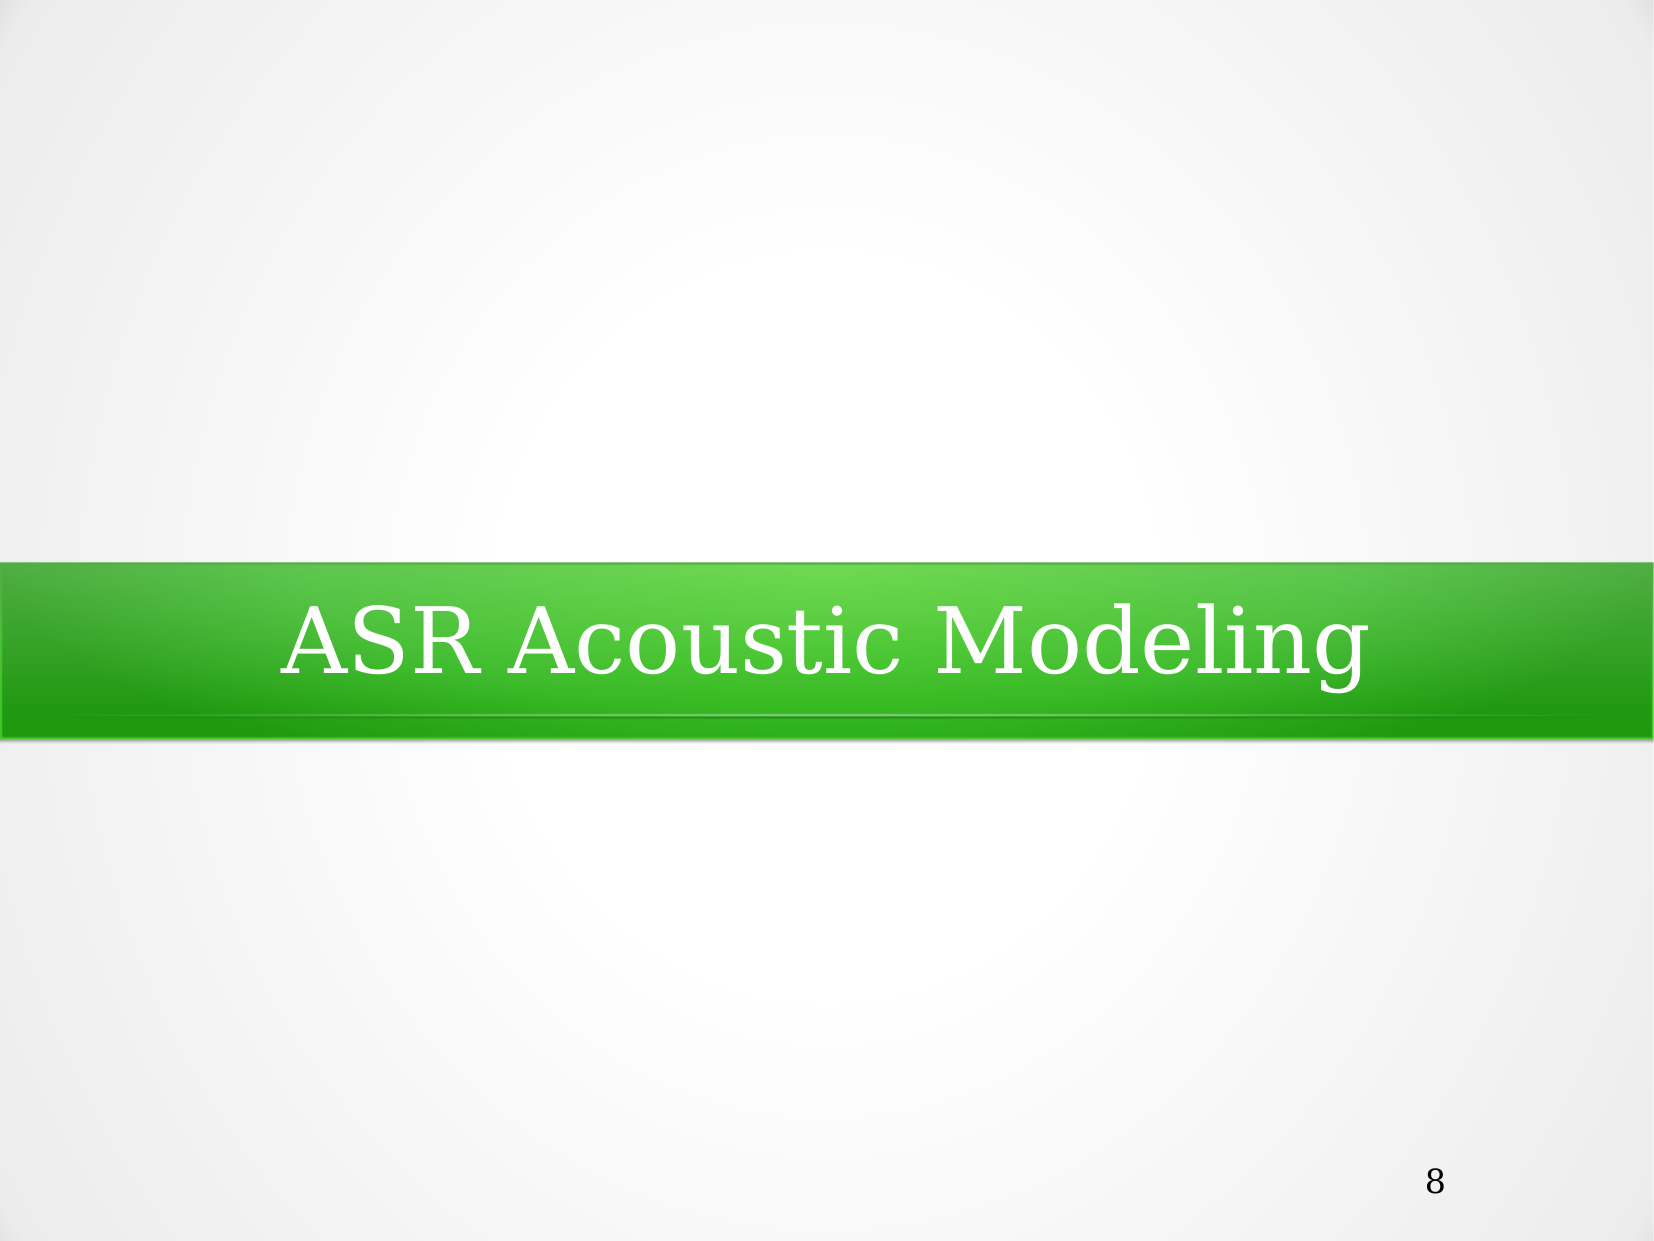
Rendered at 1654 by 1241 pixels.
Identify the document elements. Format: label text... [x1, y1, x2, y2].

title ASR Acoustic Modeling [82, 578, 1571, 715]
picture [0, 0, 1654, 1241]
